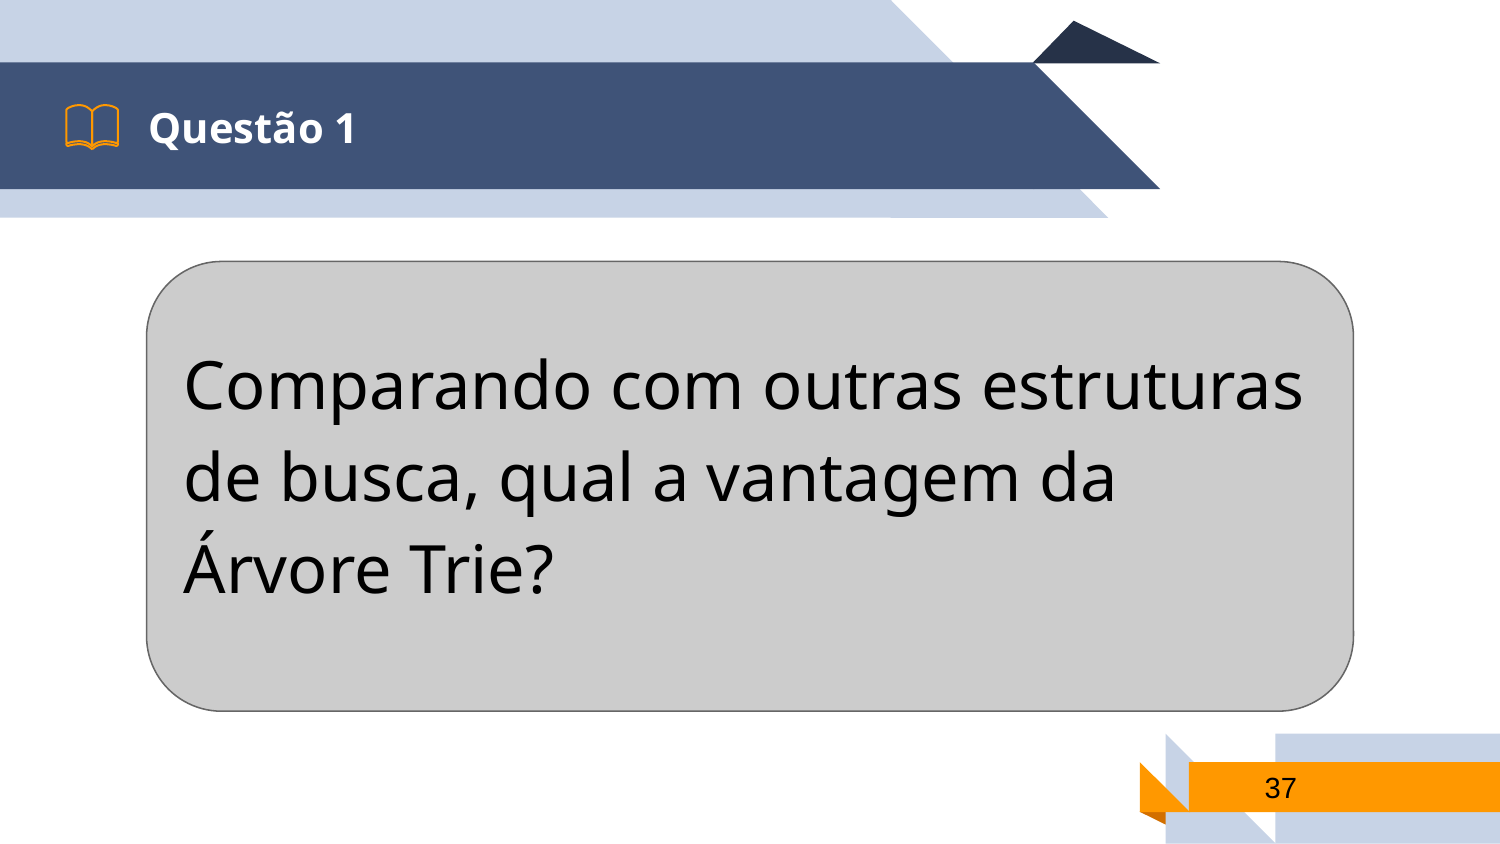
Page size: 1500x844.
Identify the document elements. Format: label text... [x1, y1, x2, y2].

text_box Comparando com outras estruturas de busca, qual a vantagem da Árvore Trie? [146, 261, 1354, 712]
title Questão 1 [133, 64, 997, 190]
slide_number <number> [1249, 760, 1494, 813]
